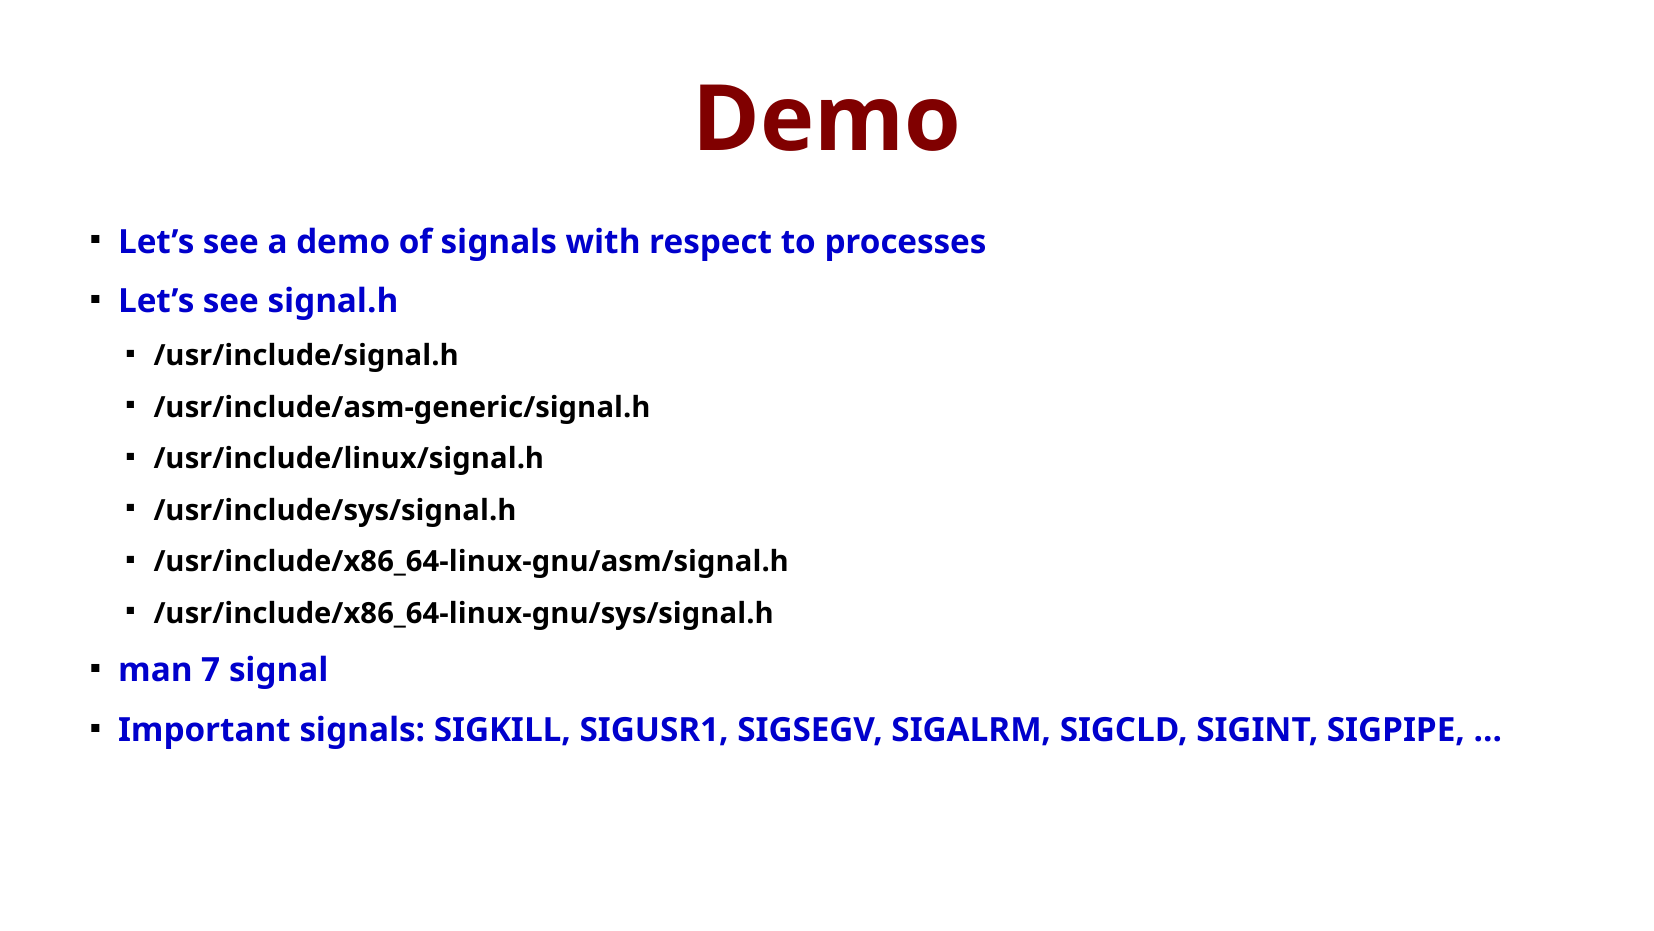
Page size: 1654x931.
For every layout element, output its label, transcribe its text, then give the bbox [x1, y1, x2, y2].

list Let’s see a demo of signals with respect to processes Let’s see signal.h /usr/include/signal.h /usr/include/asm-generic/signal.h /usr/include/linux/signal.h /usr/include/sys/signal.h /usr/include/x86_64-linux-gnu/asm/signal.h /usr/include/x86_64-linux-gnu/sys/signal.h man 7 signal Important signals: SIGKILL, SIGUSR1, SIGSEGV, SIGALRM, SIGCLD, SIGINT, SIGPIPE, ... [82, 217, 1571, 757]
title Demo [82, 37, 1571, 193]
